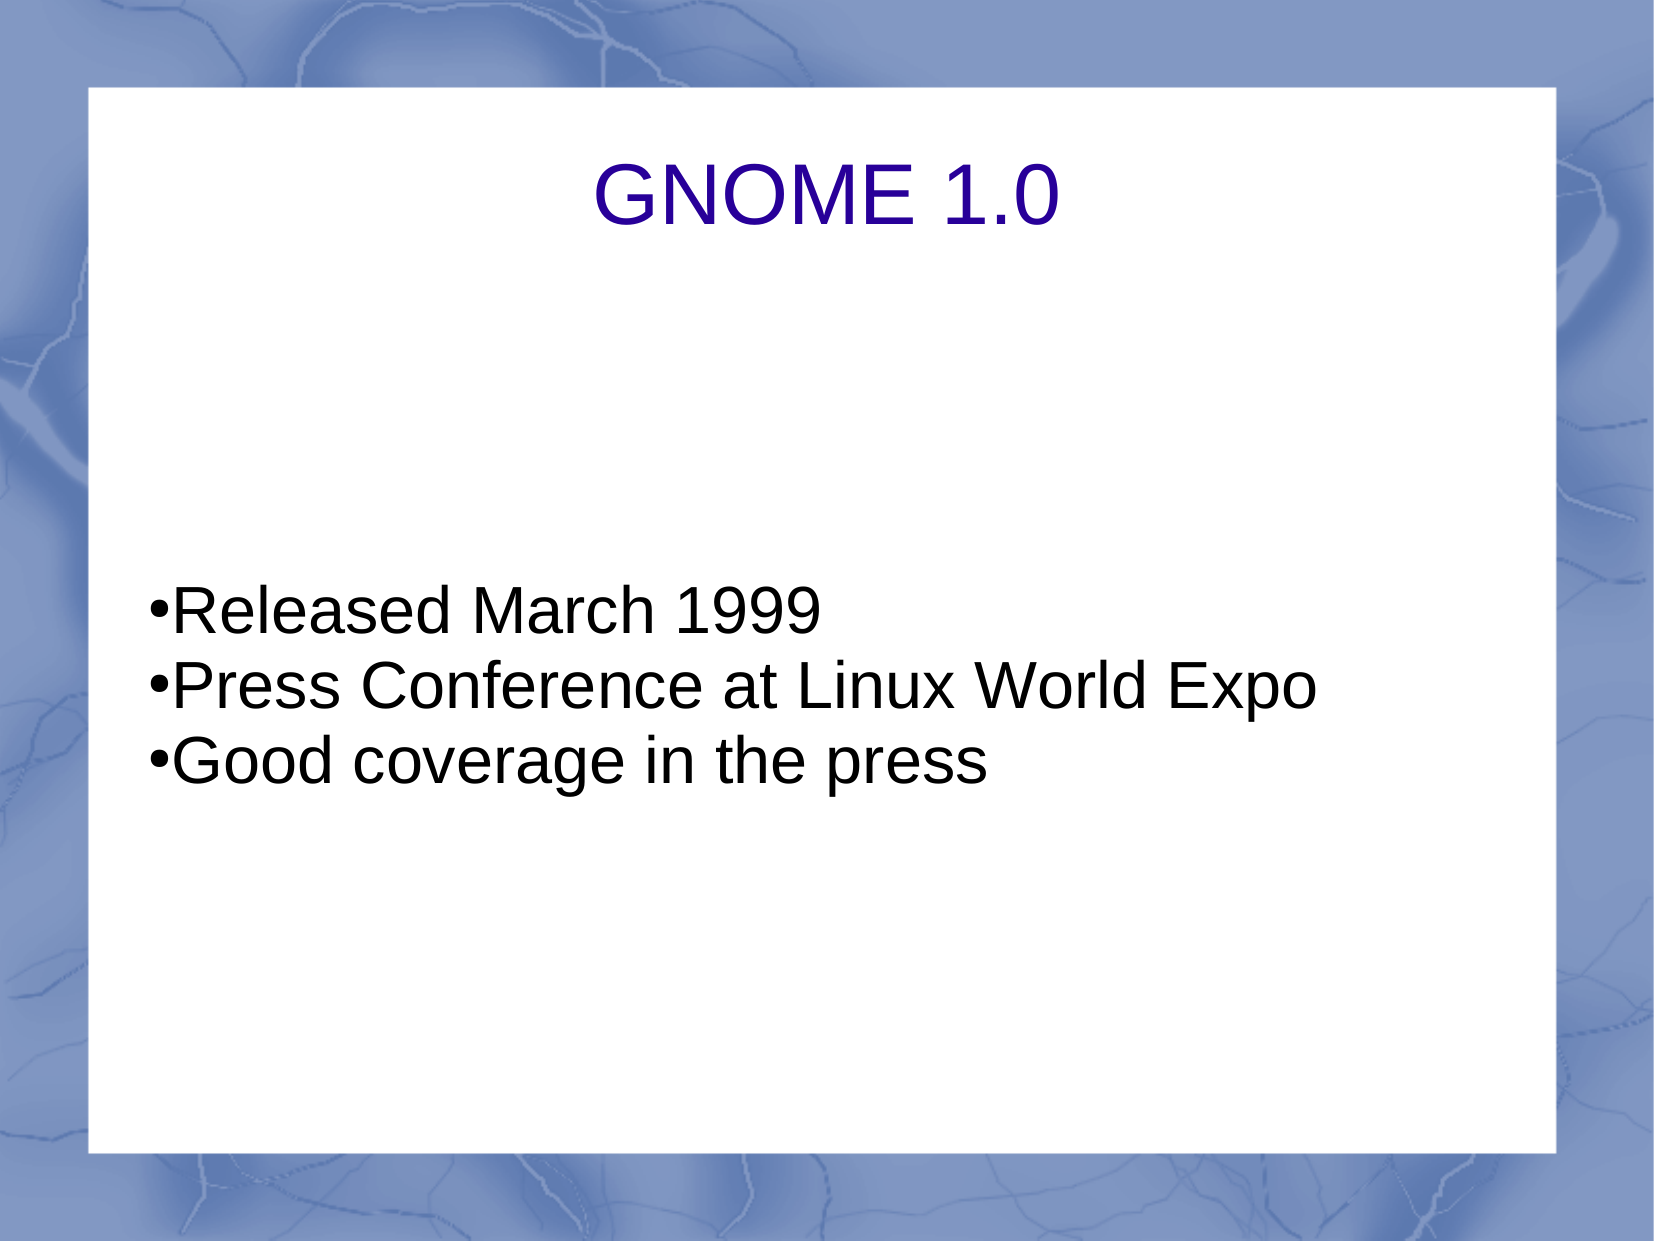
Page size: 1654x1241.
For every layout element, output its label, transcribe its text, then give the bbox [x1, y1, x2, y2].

subtitle Released March 1999 Press Conference at Linux World Expo Good coverage in the press [147, 325, 1506, 1045]
picture [0, 0, 1654, 1241]
title GNOME 1.0 [118, 90, 1536, 298]
